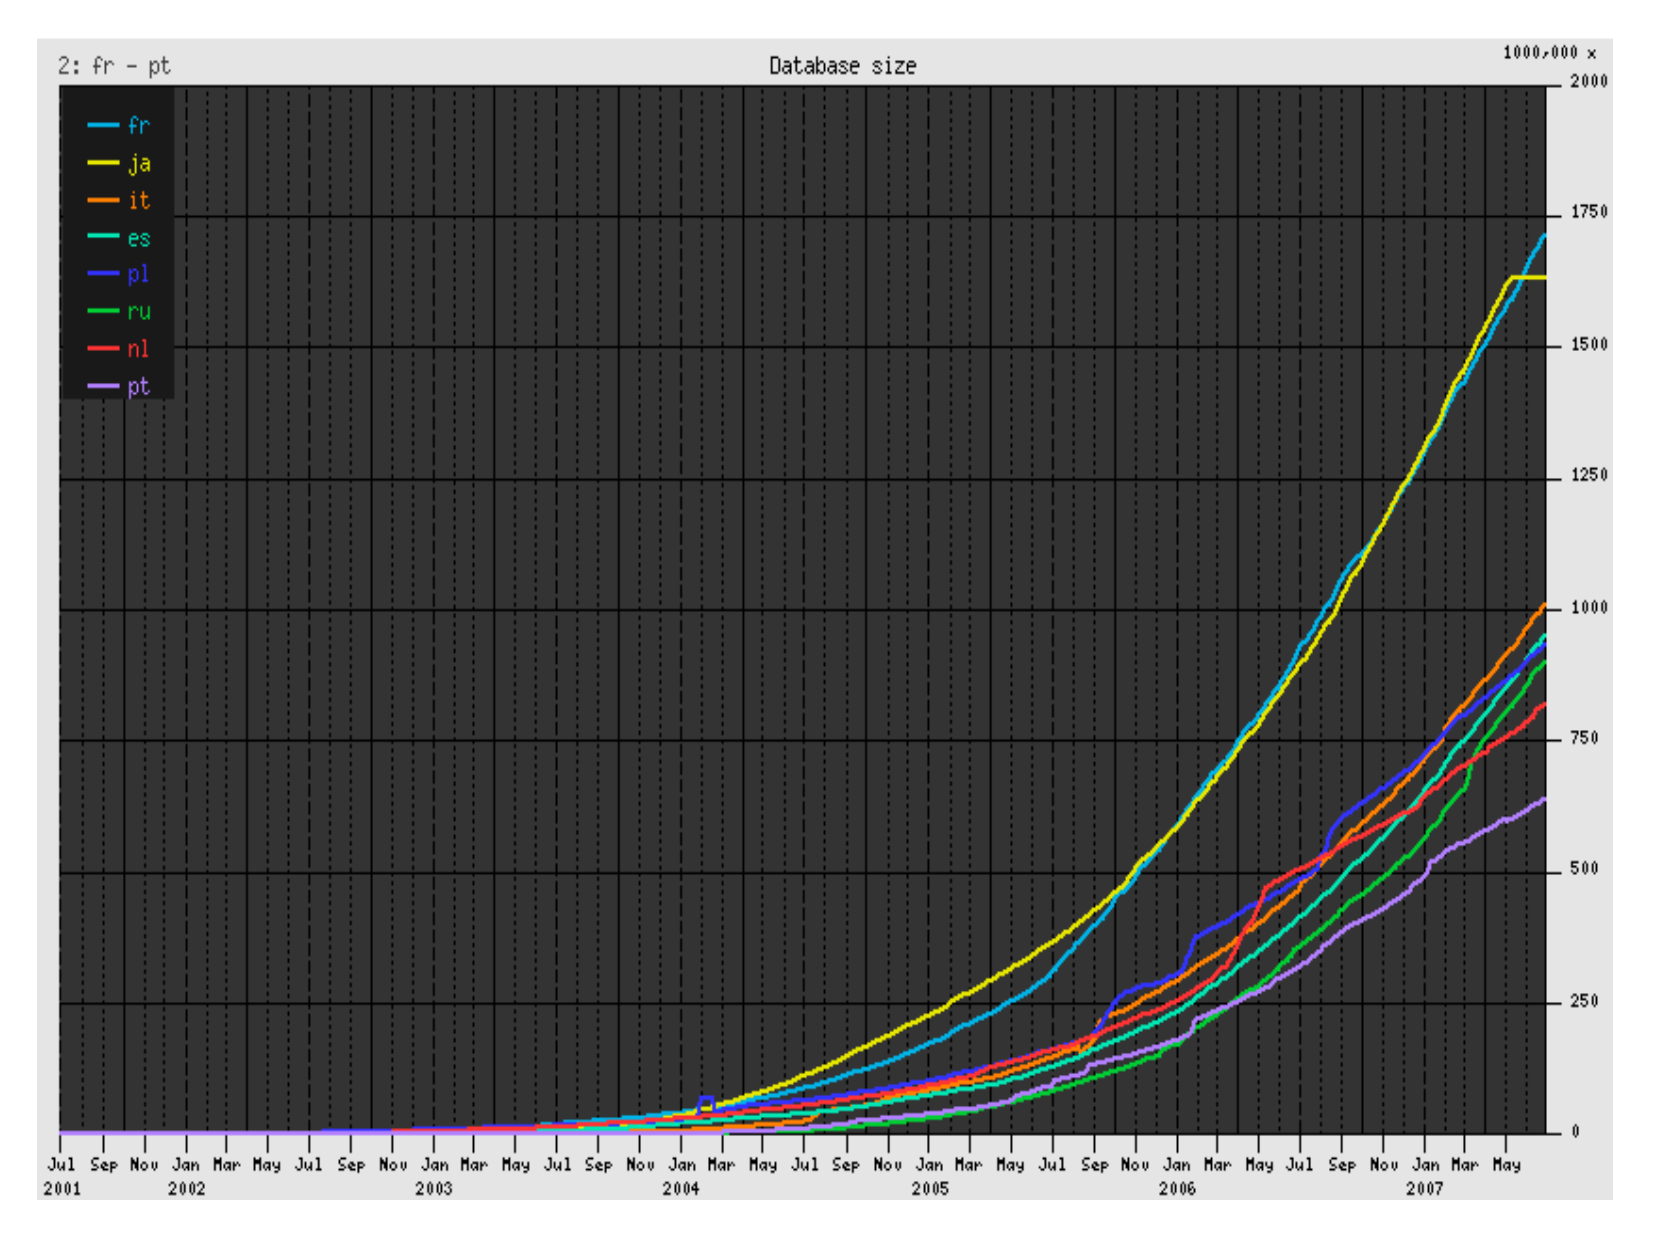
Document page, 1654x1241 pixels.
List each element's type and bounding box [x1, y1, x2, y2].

picture [37, 37, 1613, 1201]
